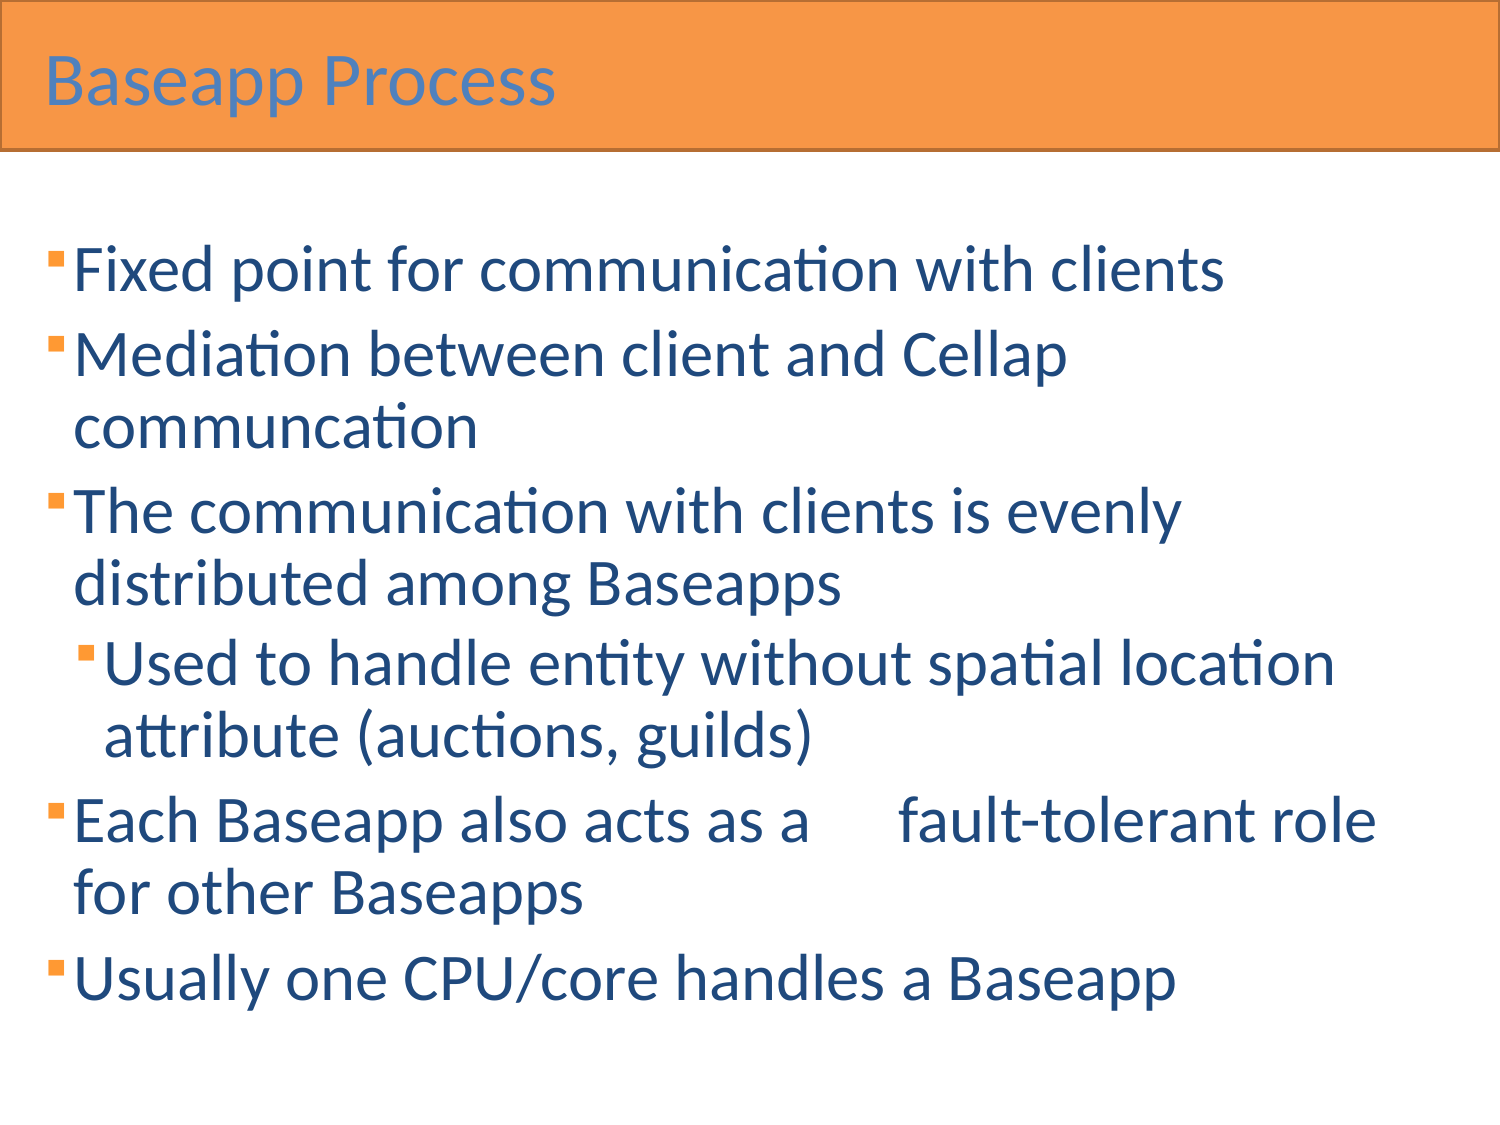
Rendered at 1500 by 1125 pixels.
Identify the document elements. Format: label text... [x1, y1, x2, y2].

text_box Fixed point for communication with clients Mediation between client and Cellap communcation The communication with clients is evenly distributed among Baseapps Used to handle entity without spatial location attribute (auctions, guilds) Each Baseapp also acts as a fault-tolerant role for other Baseapps Usually one CPU/core handles a Baseapp [35, 231, 1471, 1059]
text_box [0, 0, 1500, 150]
title Baseapp Process [29, 21, 1188, 129]
